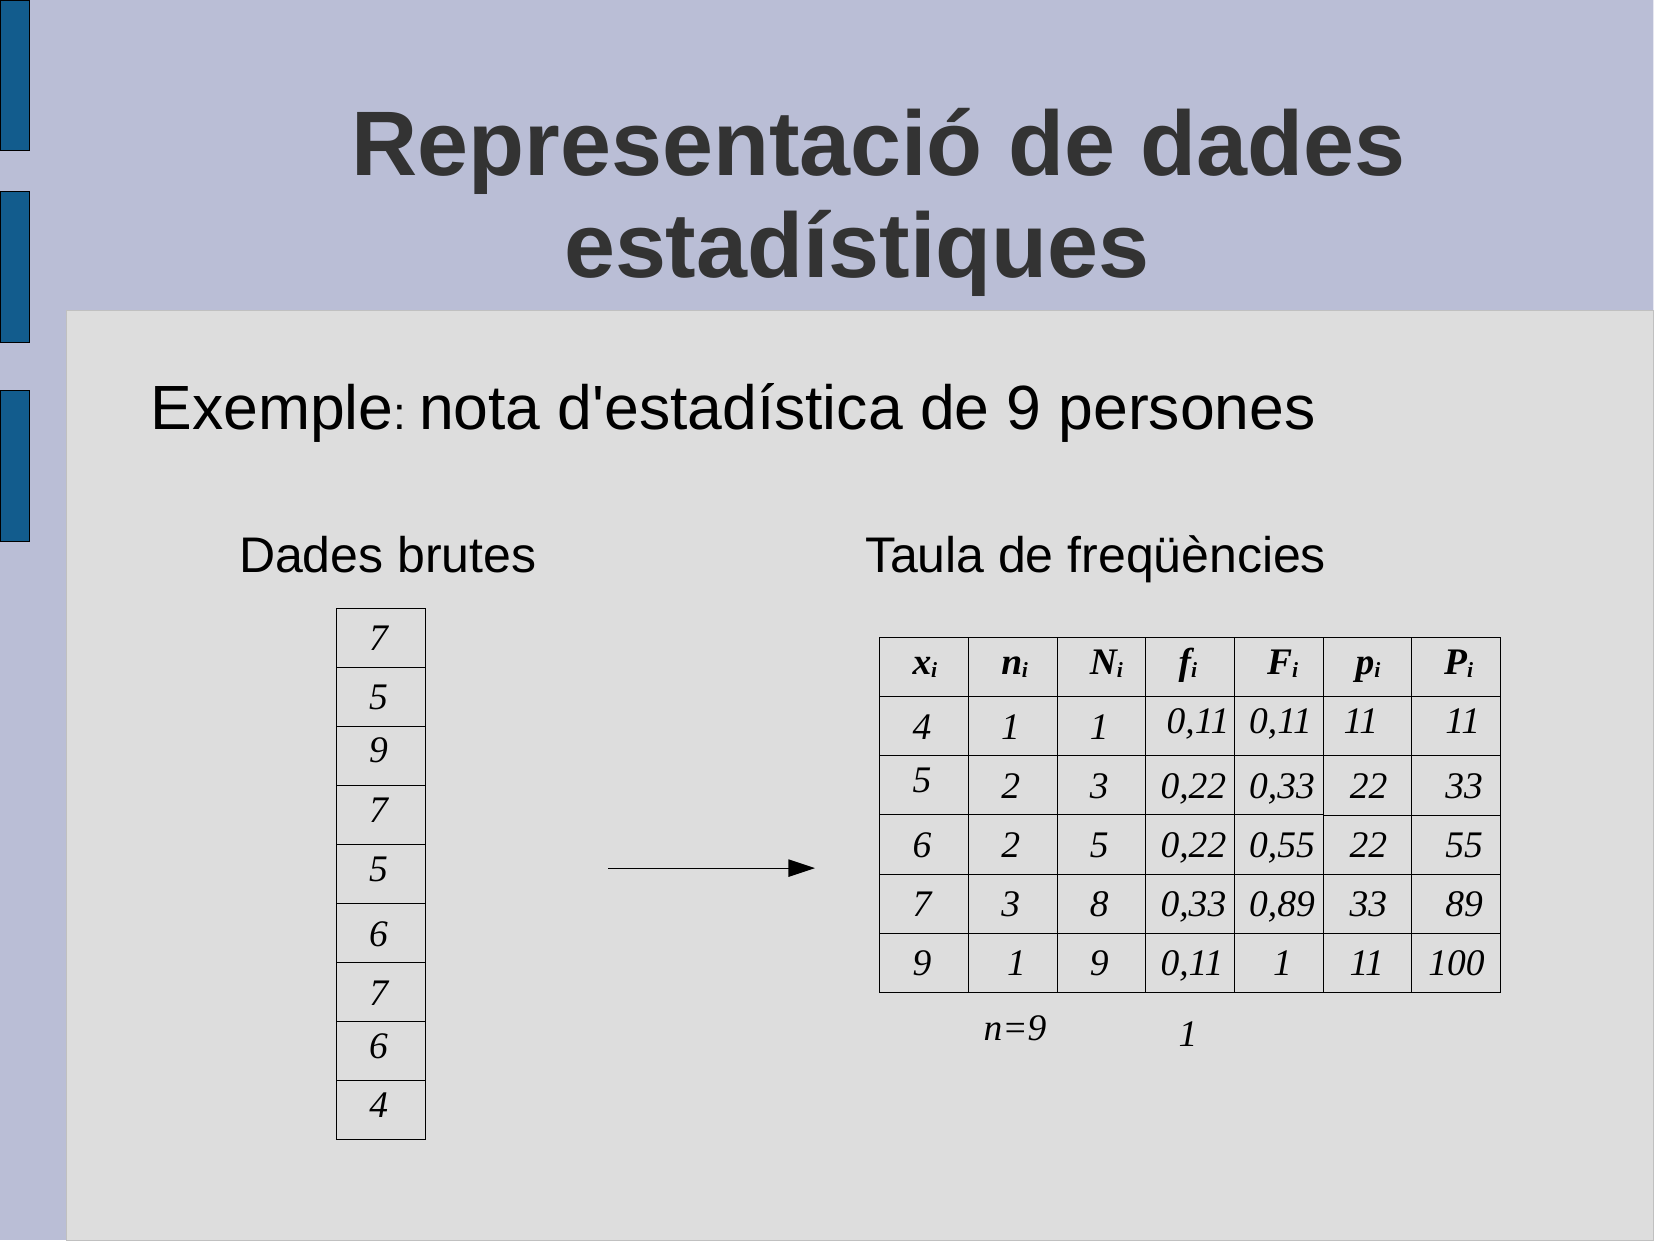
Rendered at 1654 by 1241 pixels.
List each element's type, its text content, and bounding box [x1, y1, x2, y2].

text_box 3 [1058, 875, 1065, 933]
text_box 4 [354, 1076, 433, 1134]
text_box 5 [897, 756, 968, 809]
text_box ni [1058, 638, 1065, 696]
title Representació de dades estadístiques [121, 91, 1534, 299]
text_box 1 [1146, 703, 1154, 755]
text_box Fi [1324, 638, 1331, 692]
text_box 0,33 [1145, 875, 1234, 934]
text_box pi [1412, 638, 1420, 692]
text_box 1 [1258, 934, 1323, 993]
text_box 8 [1075, 875, 1145, 934]
text_box 22 [1334, 816, 1411, 875]
text_box 9 [1075, 934, 1145, 993]
text_box 89 [1411, 875, 1536, 934]
text_box 9 [354, 722, 433, 780]
text_box 33 [1334, 875, 1411, 934]
text_box 0,89 [1324, 875, 1334, 933]
text_box 0,55 [1234, 816, 1323, 875]
text_box Ni [1146, 638, 1154, 696]
text_box 7 [354, 964, 433, 1022]
text_box 3 [1075, 757, 1145, 815]
text_box 1 [1074, 698, 1145, 756]
text_box 0,33 [1324, 757, 1334, 815]
text_box 2 [986, 816, 1057, 874]
text_box fi [1235, 638, 1242, 692]
text_box 7 [969, 875, 977, 933]
text_box 1 [1163, 1005, 1242, 1063]
text_box ni [1058, 697, 1065, 703]
text_box 1 [992, 934, 1057, 993]
text_box 100 [1413, 934, 1508, 993]
text_box 55 [1411, 816, 1536, 875]
text_box 6 [897, 816, 968, 874]
text_box 6 [969, 816, 977, 874]
text_box 5 [354, 840, 433, 898]
text_box 0,11 [1234, 692, 1323, 751]
text_box 4 [897, 698, 977, 756]
text_box Ni [1075, 633, 1154, 703]
text_box 6 [354, 905, 433, 963]
text_box Taula de freqüències [850, 519, 1365, 591]
text_box fi [1163, 633, 1242, 703]
text_box 0,89 [1234, 875, 1323, 934]
text_box 9 [897, 934, 968, 993]
text_box 0,22 [1145, 757, 1234, 815]
text_box Pi [1429, 633, 1508, 692]
text_box 2 [1058, 757, 1065, 814]
text_box 11 [1328, 692, 1411, 751]
text_box xi [969, 638, 977, 696]
text_box xi [897, 633, 977, 698]
text_box 5 [1075, 816, 1145, 874]
text_box 2 [1058, 816, 1065, 874]
text_box 0,11 [1145, 934, 1258, 993]
text_box 33 [1411, 757, 1536, 816]
text_box 0,22 [1145, 816, 1234, 875]
text_box 1 [986, 703, 1057, 756]
text_box 7 [897, 875, 968, 934]
text_box 1 [1058, 703, 1065, 755]
text_box 5 [354, 668, 433, 722]
text_box 1 [1058, 934, 1071, 992]
text_box ni [986, 633, 1065, 703]
text_box 0,33 [1234, 757, 1323, 816]
text_box 22 [1334, 757, 1411, 815]
text_box n=9 [968, 999, 1063, 1058]
text_box 0,11 [1324, 697, 1328, 751]
text_box 2 [986, 757, 1057, 815]
text_box 9 [969, 934, 977, 992]
text_box 11 [1334, 934, 1413, 993]
text_box 3 [986, 875, 1057, 934]
text_box 11 [1411, 692, 1536, 751]
text_box 0,11 [1151, 692, 1234, 750]
text_box 1 [1324, 934, 1334, 992]
text_box 0,55 [1324, 816, 1334, 874]
text_box 5 [969, 756, 977, 809]
text_box pi [1340, 633, 1420, 703]
text_box 7 [354, 609, 433, 668]
text_box 4 [354, 1081, 425, 1134]
text_box Fi [1252, 633, 1331, 692]
text_box 6 [354, 1022, 425, 1075]
text_box Dades brutes [224, 519, 609, 591]
text_box Exemple: nota d'estadística de 9 persones [135, 366, 1371, 451]
text_box 7 [354, 781, 433, 839]
text_box 6 [426, 1022, 433, 1075]
